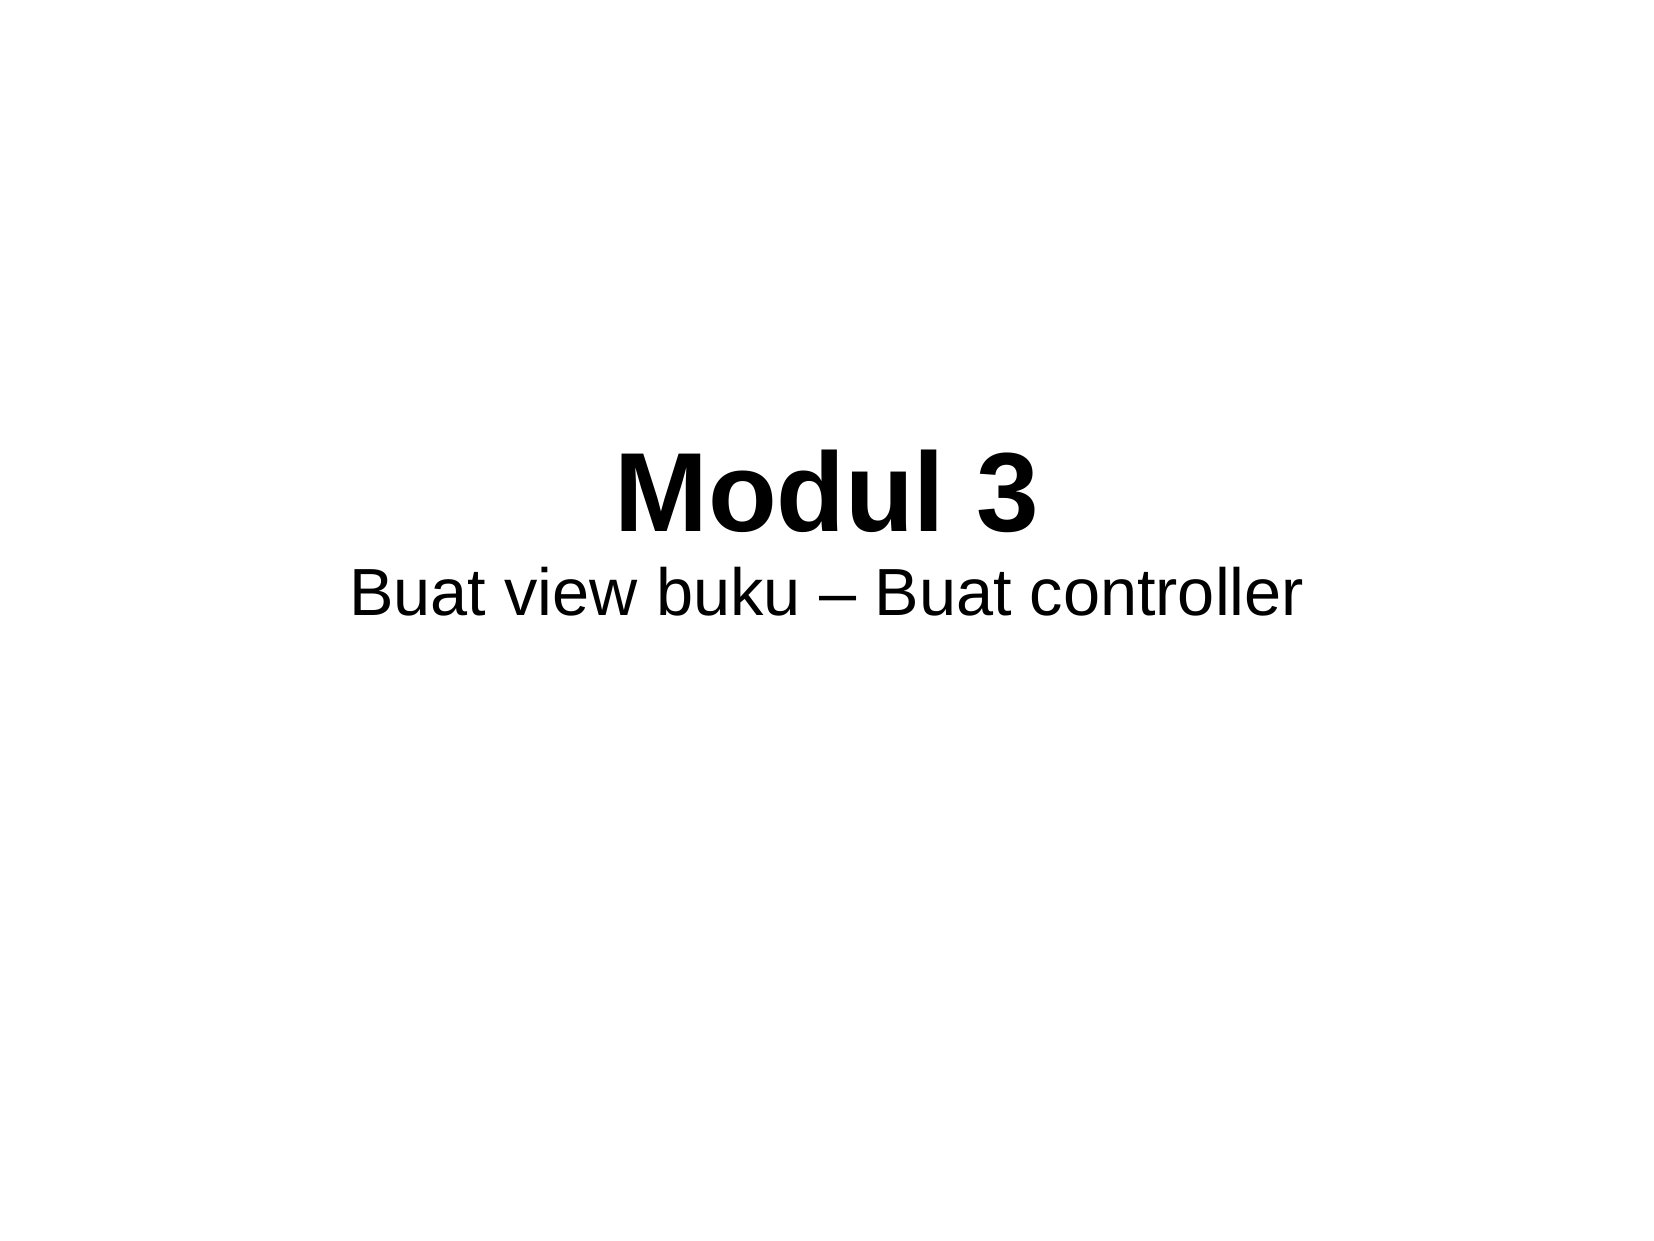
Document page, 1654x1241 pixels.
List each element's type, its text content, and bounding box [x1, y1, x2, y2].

text_box Modul 3 Buat view buku – Buat controller [82, 49, 1571, 1010]
